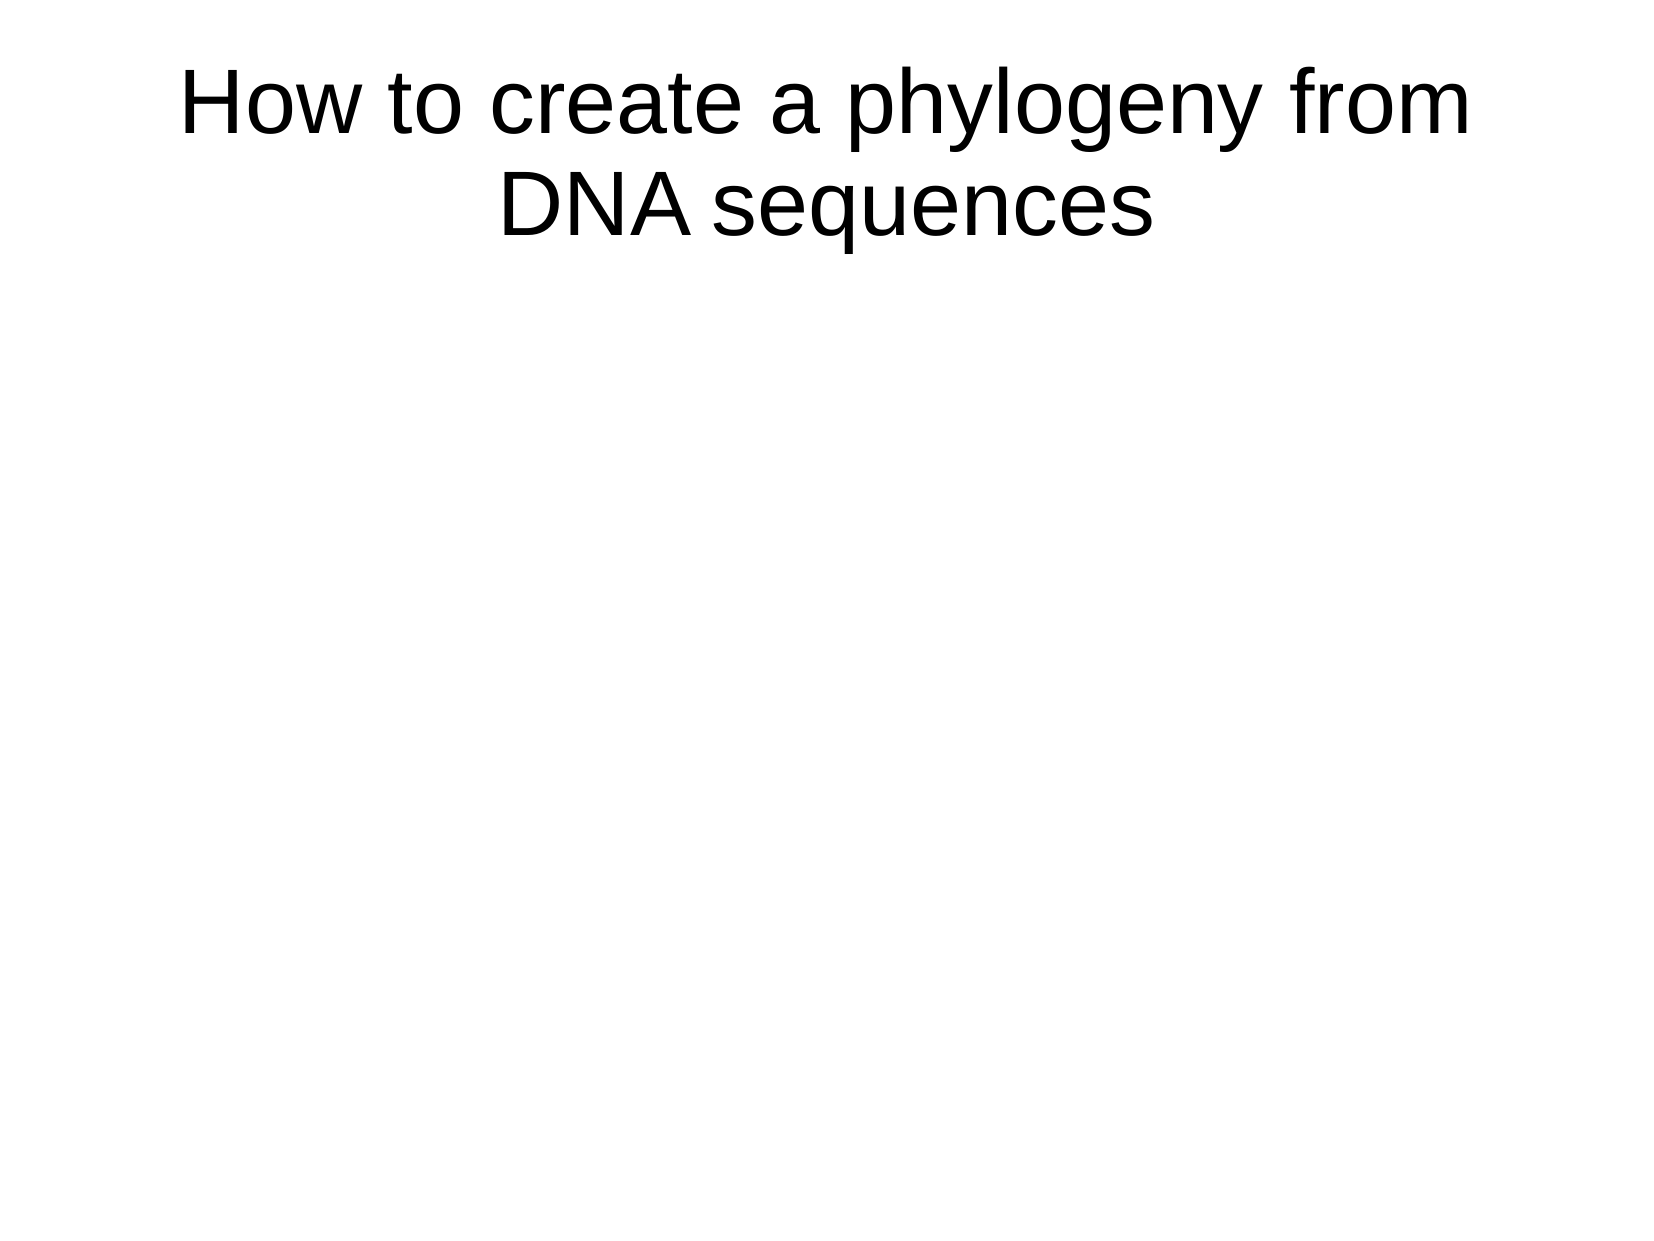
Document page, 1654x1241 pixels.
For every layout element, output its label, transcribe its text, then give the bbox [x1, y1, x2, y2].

title How to create a phylogeny from DNA sequences [82, 49, 1571, 257]
